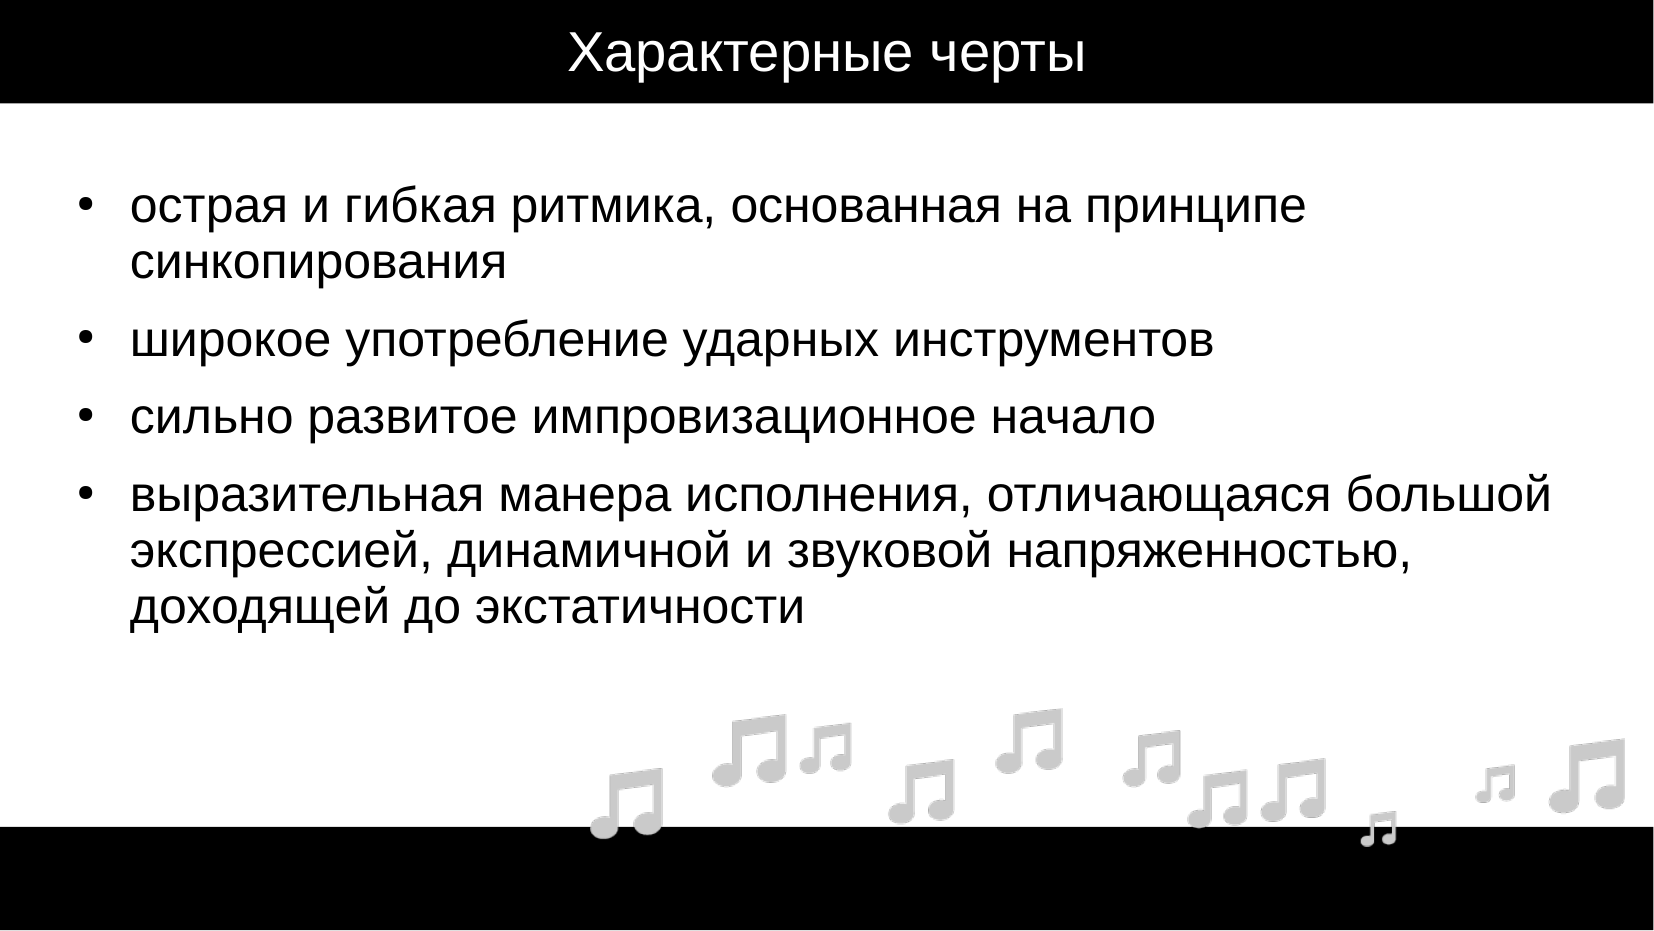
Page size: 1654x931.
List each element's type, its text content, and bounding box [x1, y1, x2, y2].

list острая и гибкая ритмика, основанная на принципе синкопирования широкое употребление ударных инструментов сильно развитое импровизационное начало выразительная манера исполнения, отличающаяся большой экспрессией, динамичной и звуковой напряженностью, доходящей до экстатичности [59, 177, 1595, 768]
title Характерные черты [59, 6, 1595, 98]
